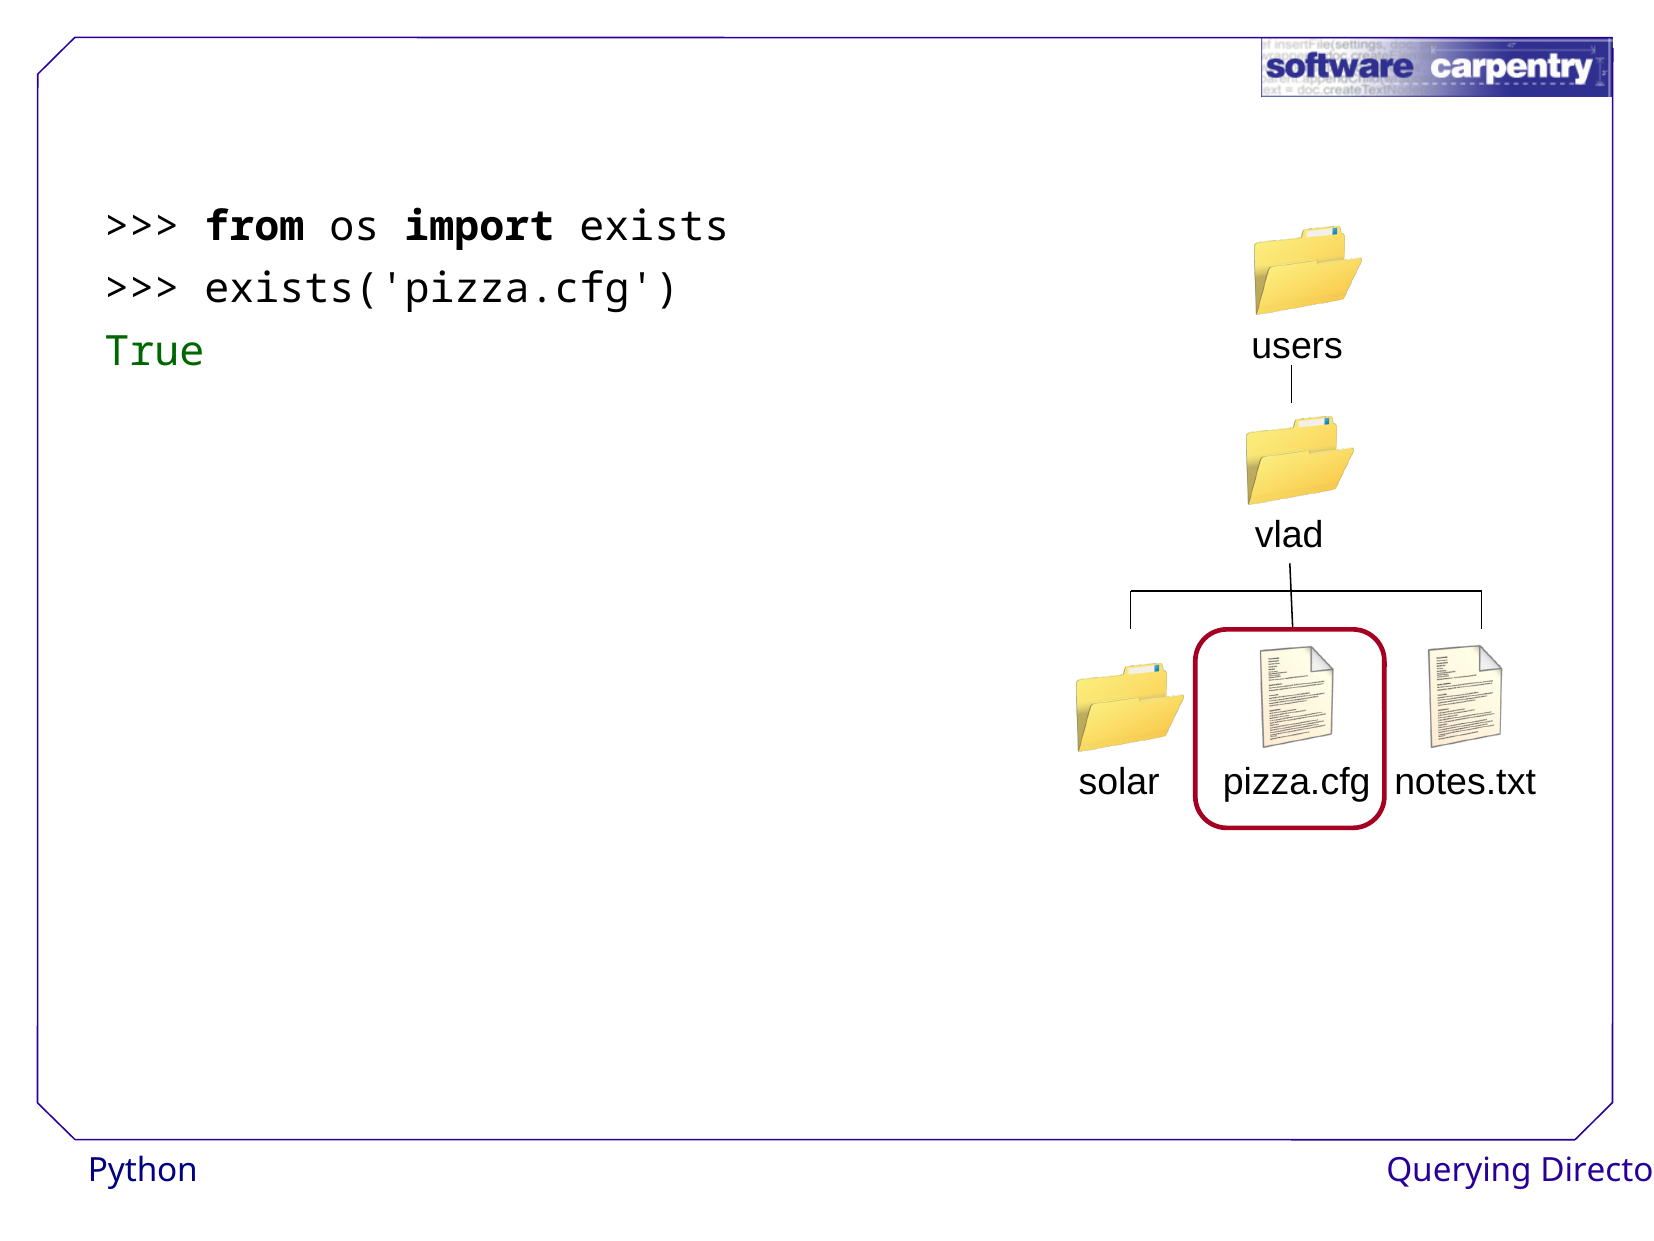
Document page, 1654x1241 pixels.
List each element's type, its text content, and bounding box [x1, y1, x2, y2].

text_box pizza.cfg [1208, 753, 1379, 811]
picture [1240, 639, 1354, 753]
picture [1408, 638, 1523, 753]
picture [1261, 39, 1613, 97]
text_box notes.txt [1384, 753, 1552, 811]
text_box >>> from os import exists >>> exists('pizza.cfg') True [89, 128, 1512, 1037]
text_box vlad [1240, 506, 1339, 564]
text_box solar [1063, 753, 1175, 811]
picture [1072, 649, 1188, 765]
text_box users [1236, 316, 1358, 375]
picture [1242, 402, 1358, 518]
picture [1250, 212, 1366, 328]
text_box >>> from os import exists >>> exists('pizza.cfg') True [1198, 632, 1382, 825]
